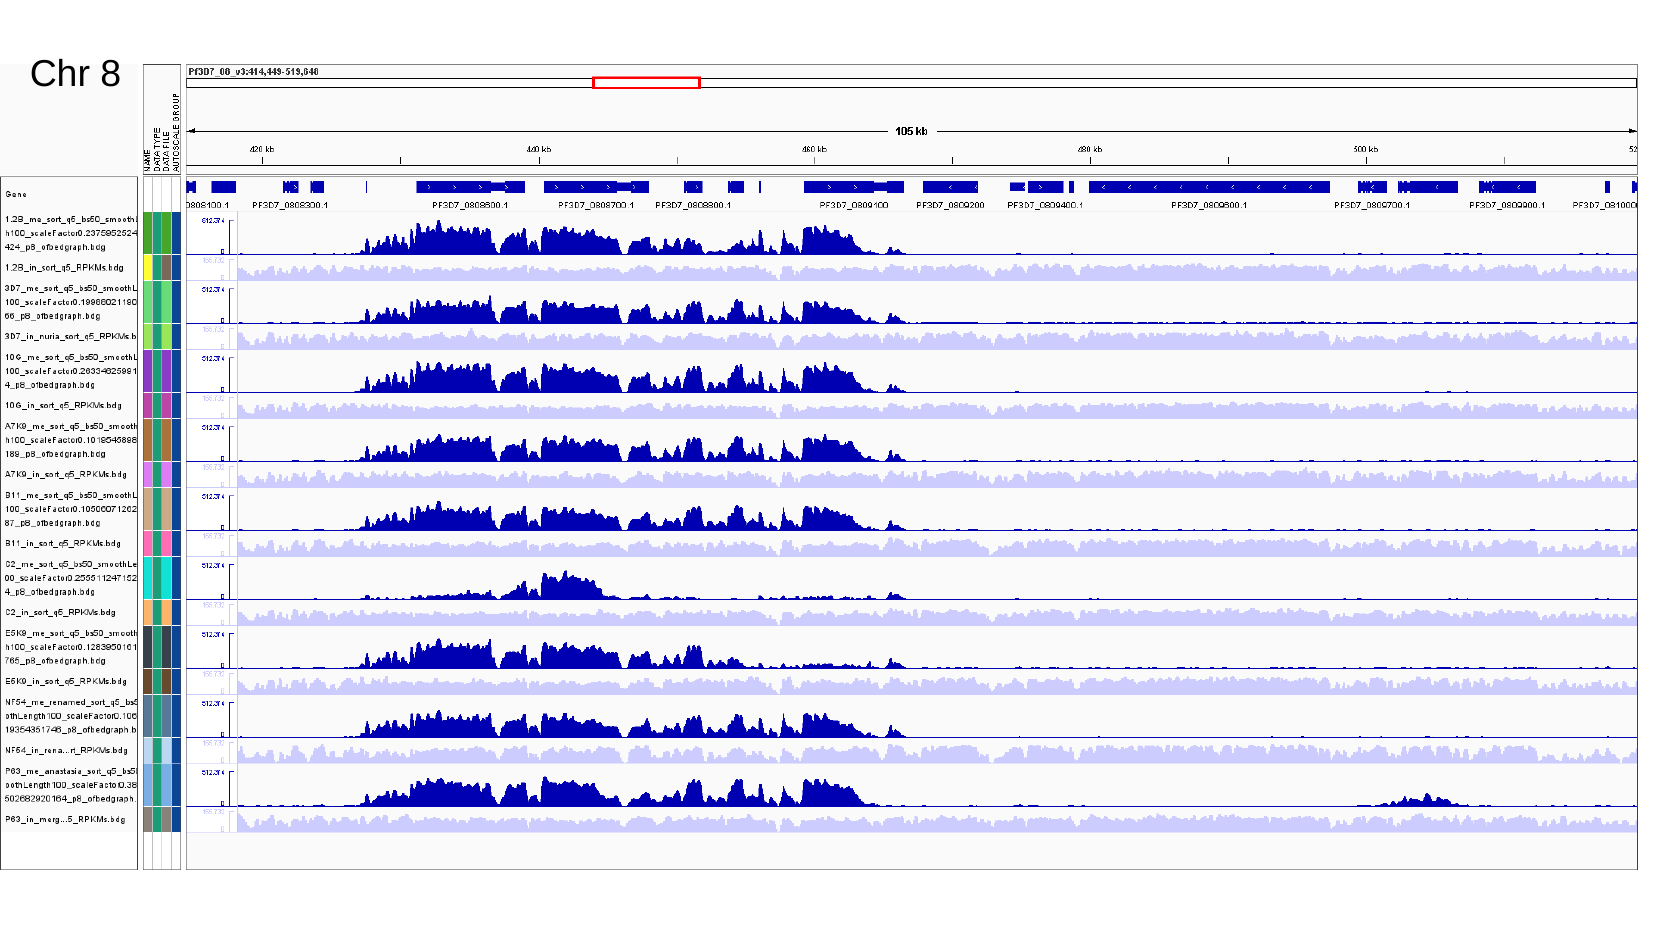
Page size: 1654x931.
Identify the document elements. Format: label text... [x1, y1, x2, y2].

picture [0, 64, 1654, 871]
text_box Chr 8 [15, 45, 151, 114]
